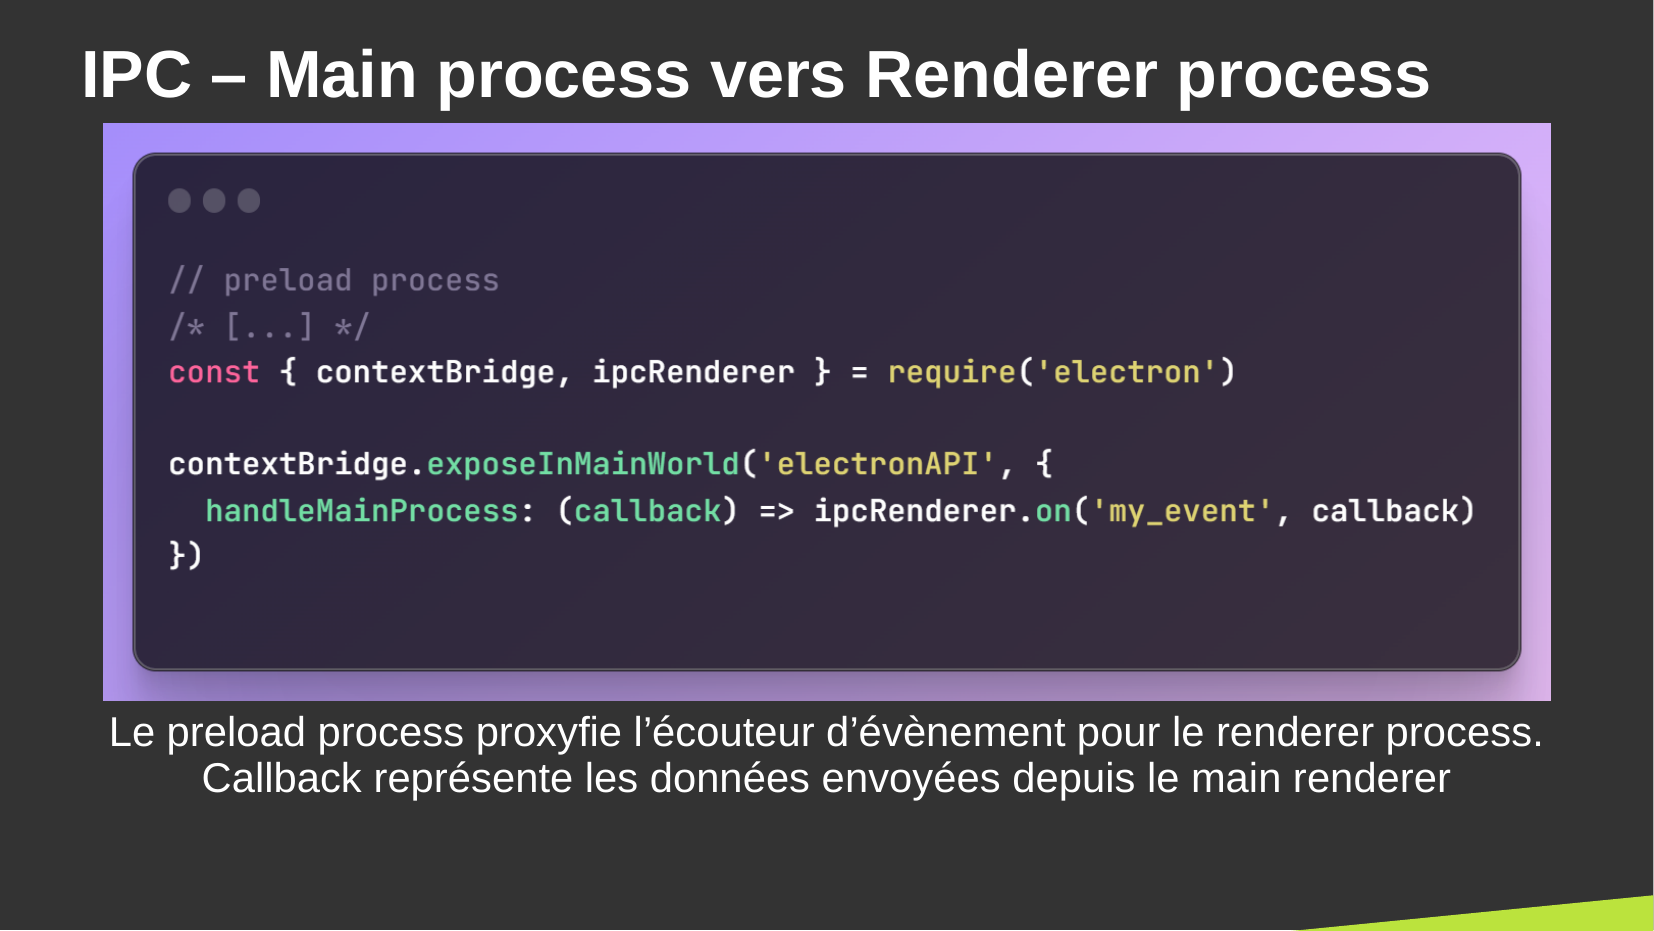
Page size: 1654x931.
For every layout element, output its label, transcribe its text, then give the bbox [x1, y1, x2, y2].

picture [103, 123, 1551, 701]
title IPC – Main process vers Renderer process [81, 37, 1570, 112]
text_box [1290, 895, 1654, 931]
list Le preload process proxyfie l’écouteur d’évènement pour le renderer process. Callback représente les données envoyées depuis le main renderer [88, 708, 1565, 827]
